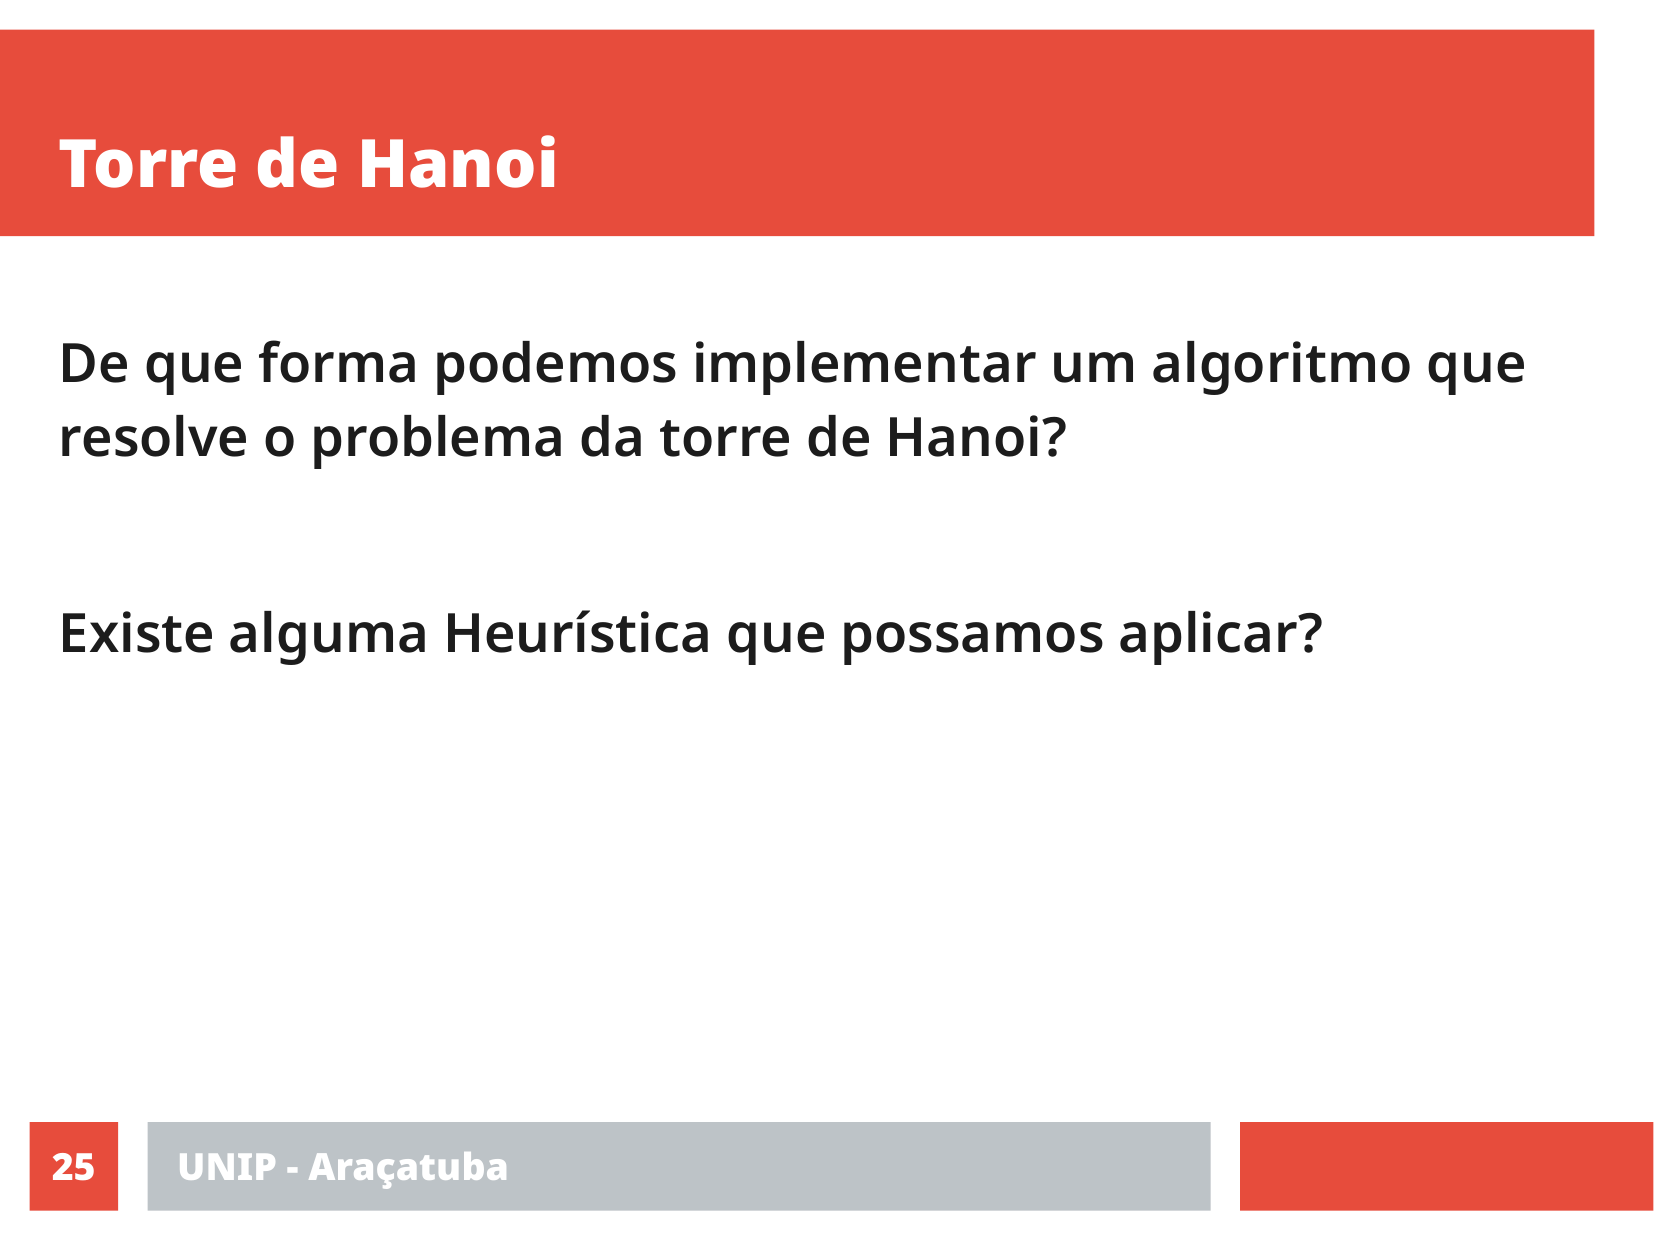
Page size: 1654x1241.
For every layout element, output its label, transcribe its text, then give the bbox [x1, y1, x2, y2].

list De que forma podemos implementar um algoritmo que resolve o problema da torre de Hanoi? Existe alguma Heurística que possamos aplicar? [59, 324, 1565, 1093]
title Torre de Hanoi [59, 59, 1595, 207]
